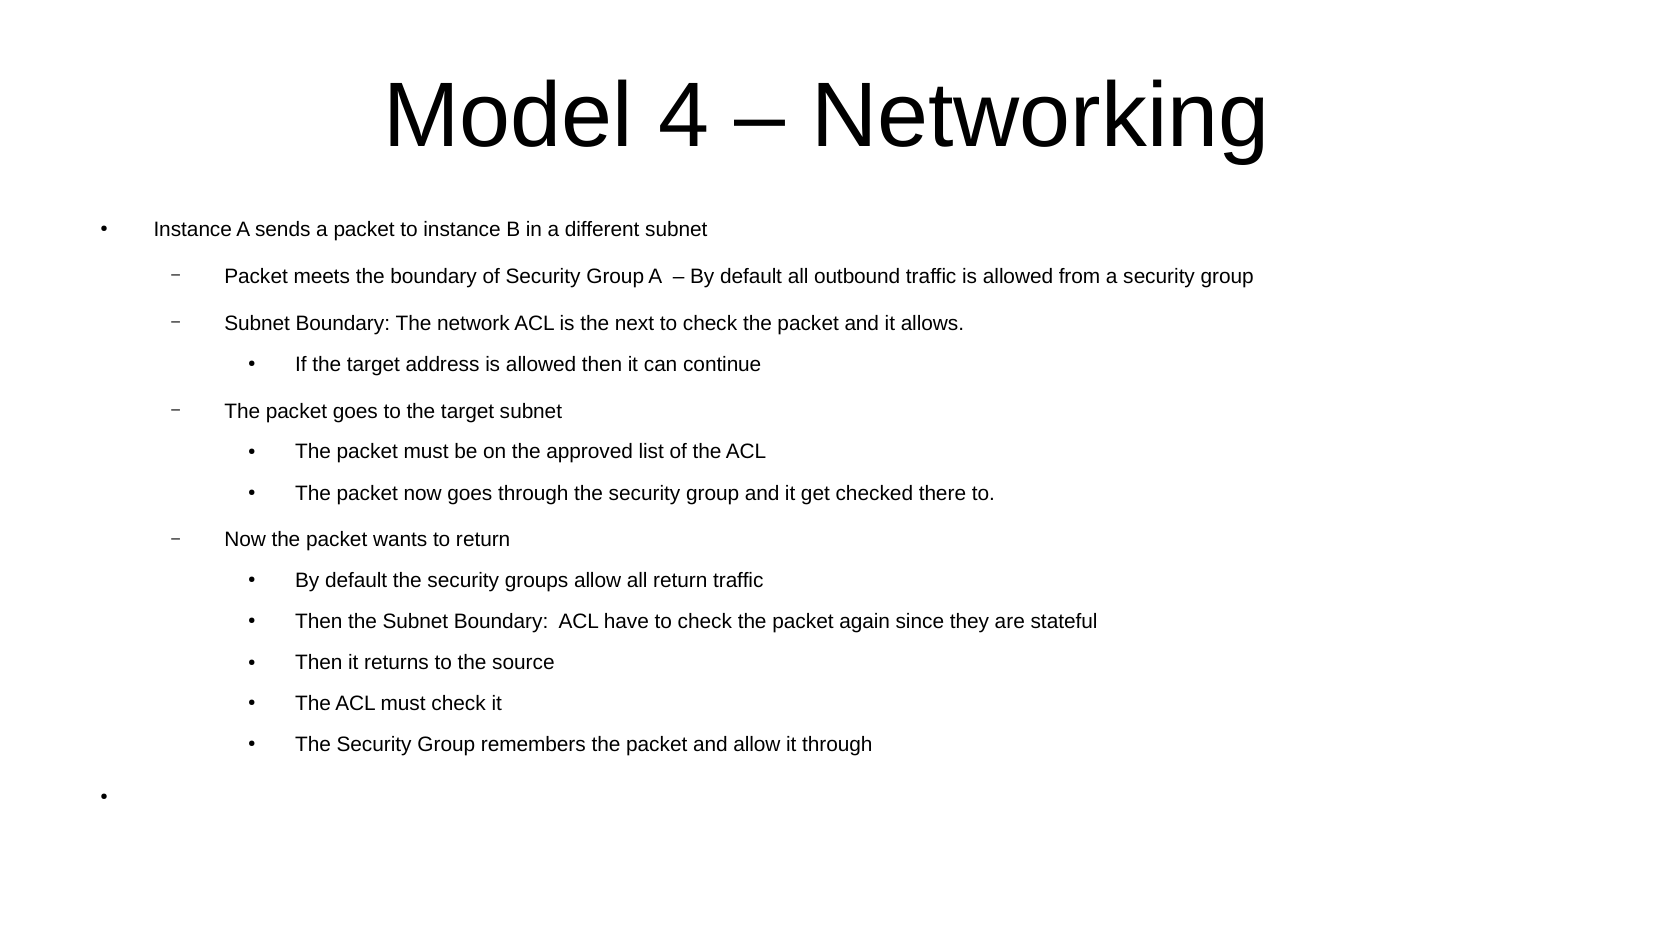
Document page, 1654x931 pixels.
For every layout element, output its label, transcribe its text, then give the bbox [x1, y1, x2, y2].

title Model 4 – Networking [82, 37, 1571, 193]
list Instance A sends a packet to instance B in a different subnet Packet meets the boundary of Security Group A – By default all outbound traffic is allowed from a security group Subnet Boundary: The network ACL is the next to check the packet and it allows. If the target address is allowed then it can continue The packet goes to the target subnet The packet must be on the approved list of the ACL The packet now goes through the security group and it get checked there to. Now the packet wants to return By default the security groups allow all return traffic Then the Subnet Boundary: ACL have to check the packet again since they are stateful Then it returns to the source The ACL must check it The Security Group remembers the packet and allow it through [82, 217, 1571, 886]
